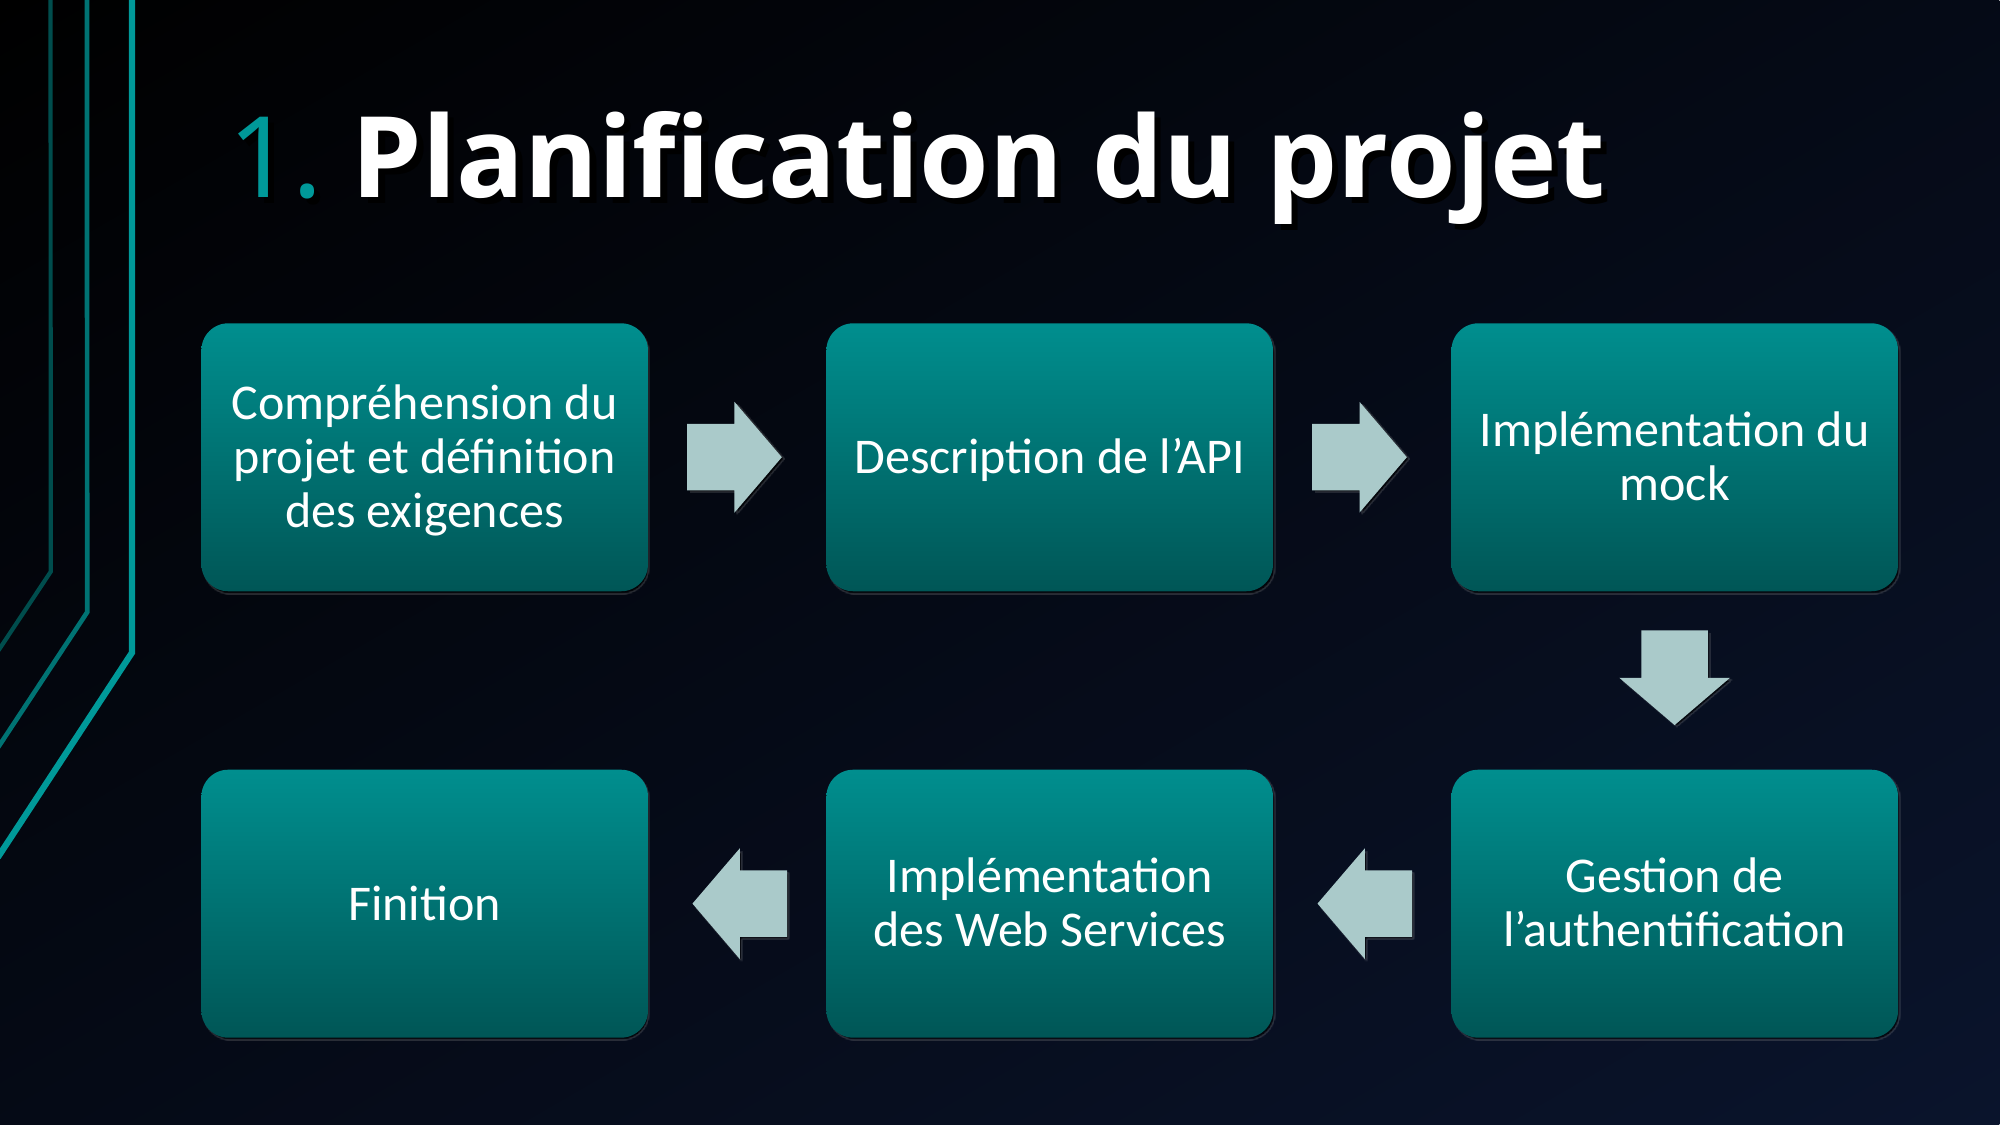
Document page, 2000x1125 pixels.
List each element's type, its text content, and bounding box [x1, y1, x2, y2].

text_box [692, 848, 788, 960]
text_box Gestion de l’authentification [1451, 769, 1899, 1038]
text_box [687, 401, 782, 513]
title Planification du projet [208, 30, 1908, 232]
text_box [1317, 848, 1413, 960]
text_box Finition [201, 769, 648, 1038]
text_box Description de l’API [826, 323, 1273, 592]
text_box [1619, 630, 1731, 726]
text_box Compréhension du projet et définition des exigences [201, 323, 648, 592]
text_box Implémentation du mock [1451, 323, 1899, 592]
text_box Implémentation des Web Services [826, 769, 1273, 1038]
text_box [1312, 401, 1407, 513]
